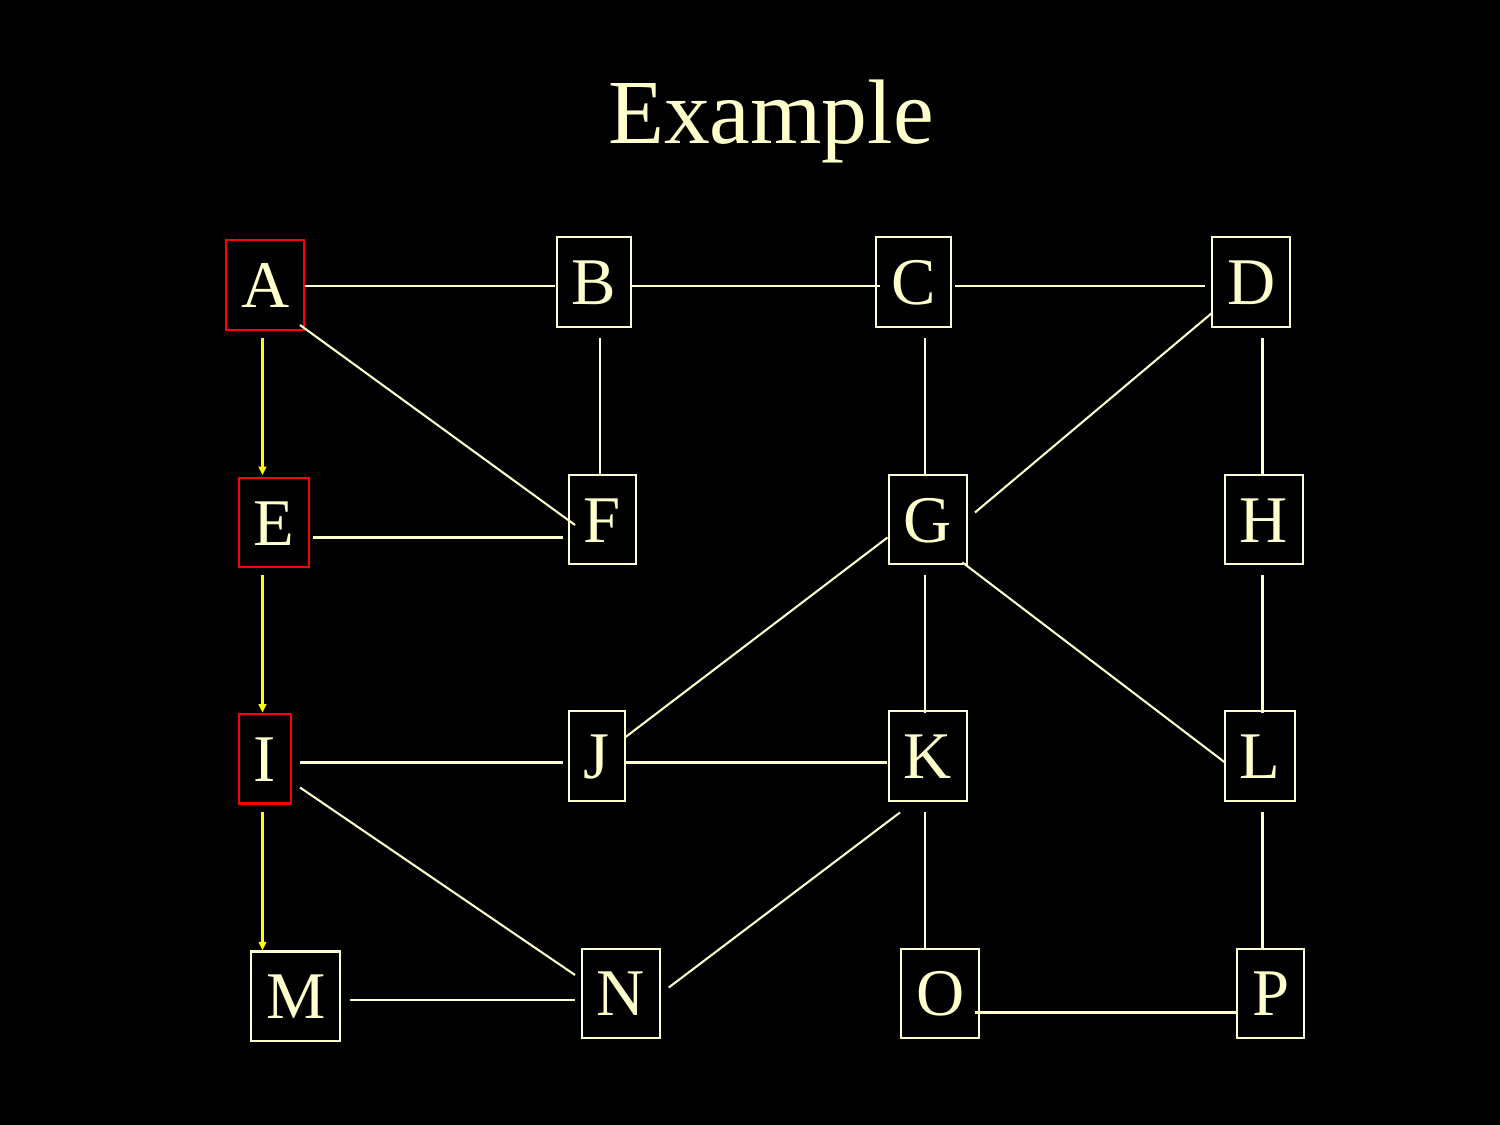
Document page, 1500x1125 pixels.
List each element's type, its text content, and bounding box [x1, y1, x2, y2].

text_box K [888, 711, 967, 801]
text_box P [1237, 948, 1305, 1039]
text_box B [556, 237, 632, 327]
text_box M [251, 951, 341, 1042]
text_box F [569, 474, 636, 565]
text_box E [238, 477, 310, 568]
text_box G [888, 474, 967, 565]
text_box I [238, 713, 291, 804]
text_box A [226, 240, 305, 330]
text_box L [1224, 711, 1296, 801]
text_box D [1212, 237, 1291, 327]
text_box C [876, 237, 951, 327]
text_box O [901, 948, 980, 1039]
title Example [42, 37, 1500, 188]
text_box N [581, 948, 660, 1039]
text_box J [569, 711, 625, 801]
text_box H [1224, 474, 1303, 565]
